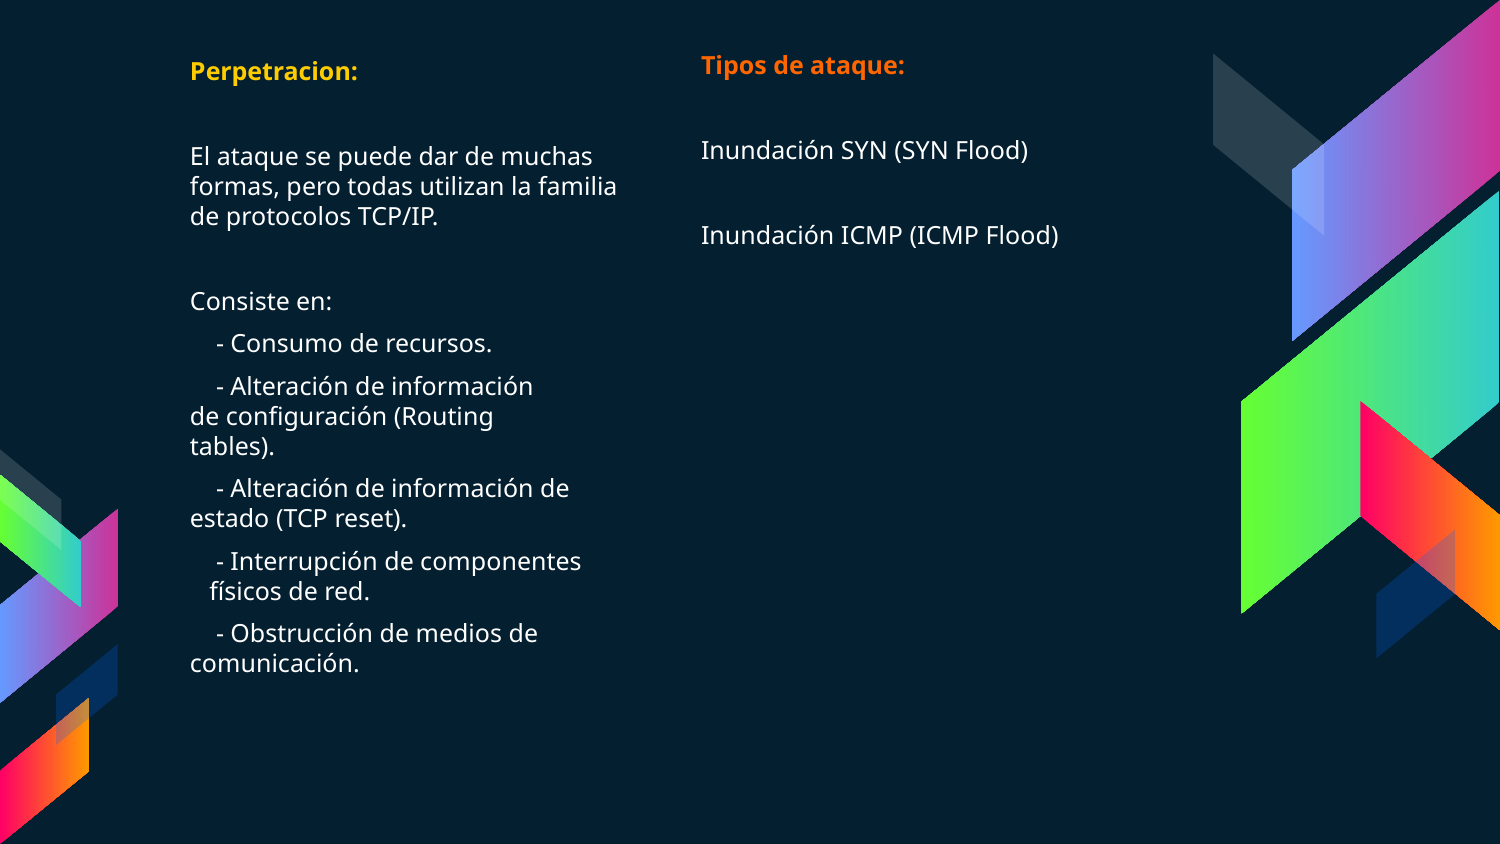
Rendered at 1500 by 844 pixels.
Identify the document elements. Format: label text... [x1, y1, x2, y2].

list Perpetracion: El ataque se puede dar de muchas formas, pero todas utilizan la familia de protocolos TCP/IP. Consiste en: - Consumo de recursos. - Alteración de información de configuración (Routing tables). - Alteración de información de estado (TCP reset). - Interrupción de componentes físicos de red. - Obstrucción de medios de comunicación. [175, 40, 655, 512]
list Tipos de ataque: Inundación SYN (SYN Flood) Inundación ICMP (ICMP Flood) [686, 34, 1221, 506]
